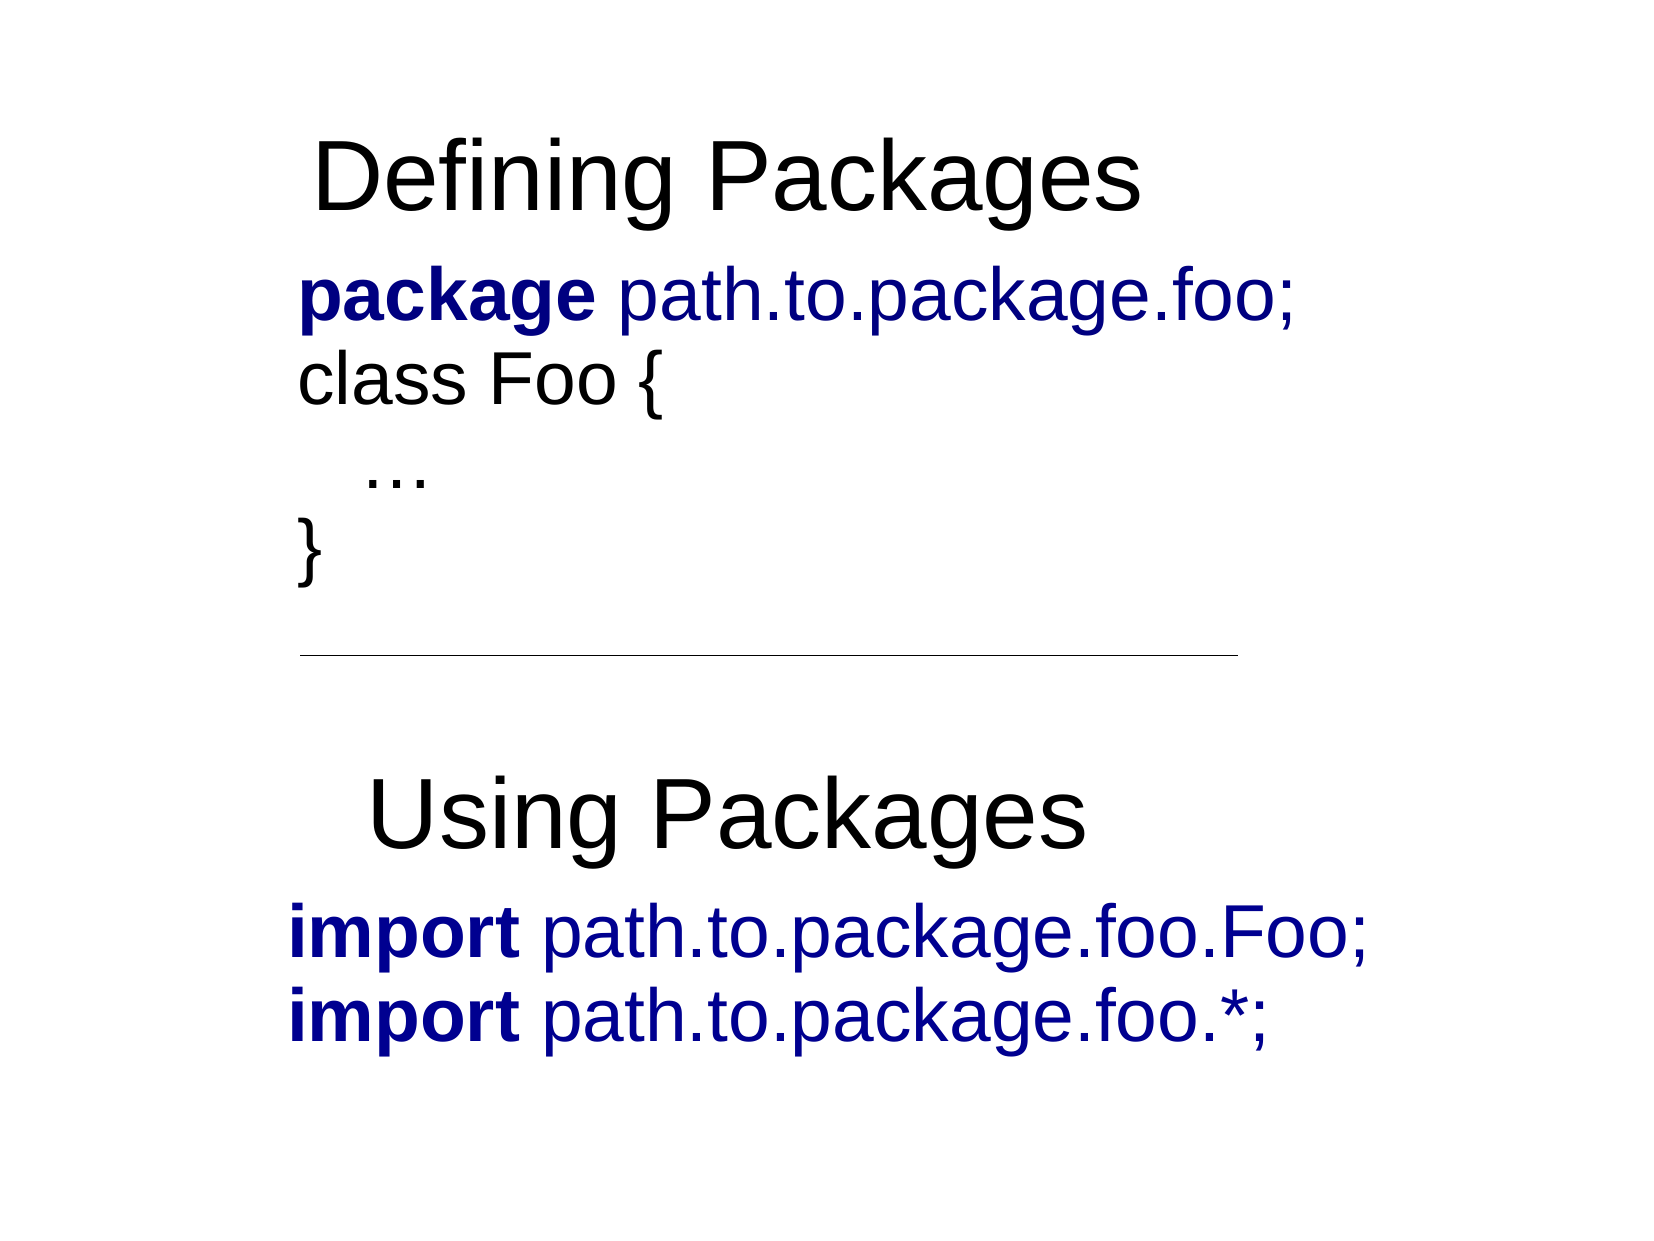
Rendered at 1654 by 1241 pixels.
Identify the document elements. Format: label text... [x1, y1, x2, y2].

text_box package path.to.package.foo; class Foo { … } [282, 244, 1313, 764]
text_box Defining Packages [296, 112, 1160, 240]
text_box import path.to.package.foo.Foo; import path.to.package.foo.*; [272, 881, 1463, 1126]
text_box Using Packages [352, 750, 1104, 877]
